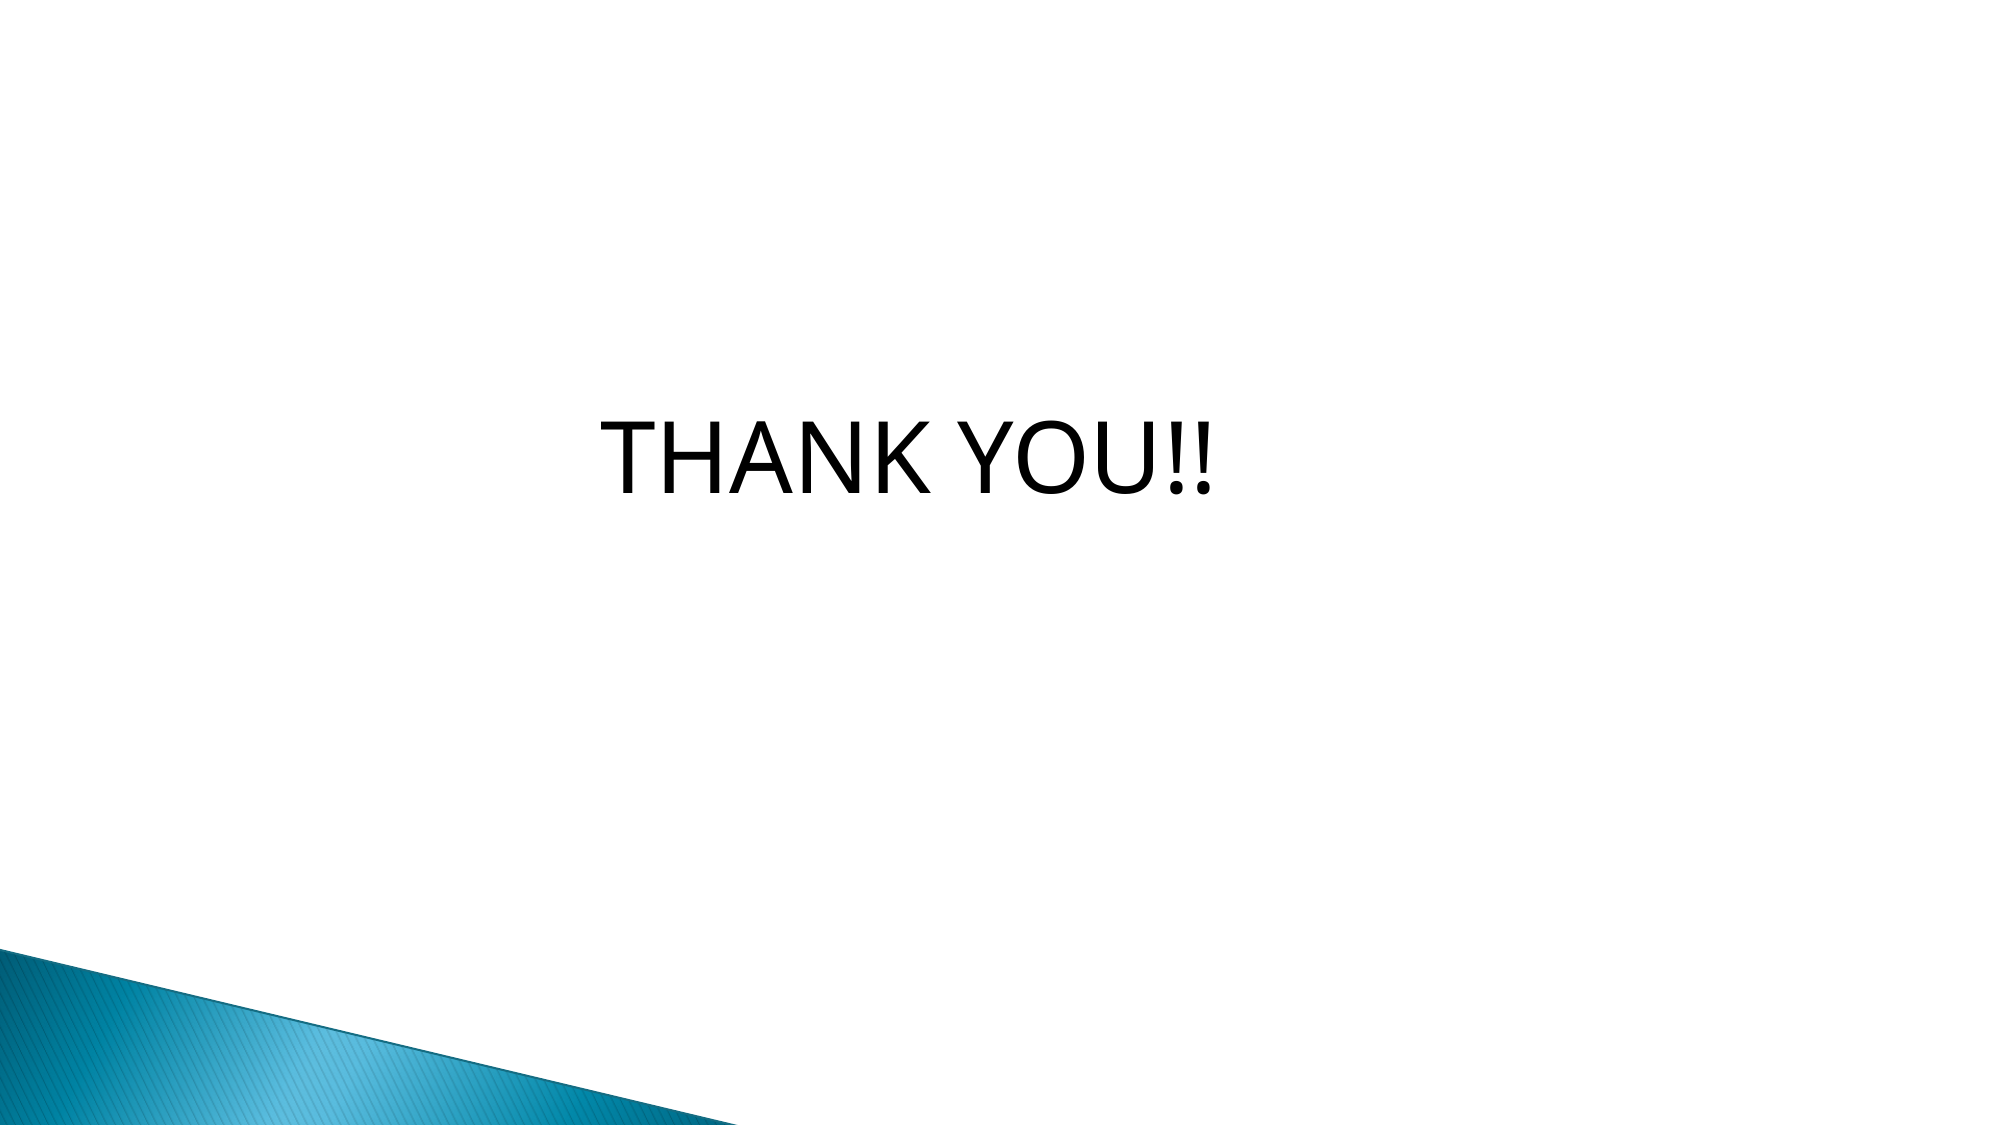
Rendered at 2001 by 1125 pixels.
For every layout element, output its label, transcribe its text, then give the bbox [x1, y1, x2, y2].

text_box THANK YOU!! [585, 386, 1673, 523]
